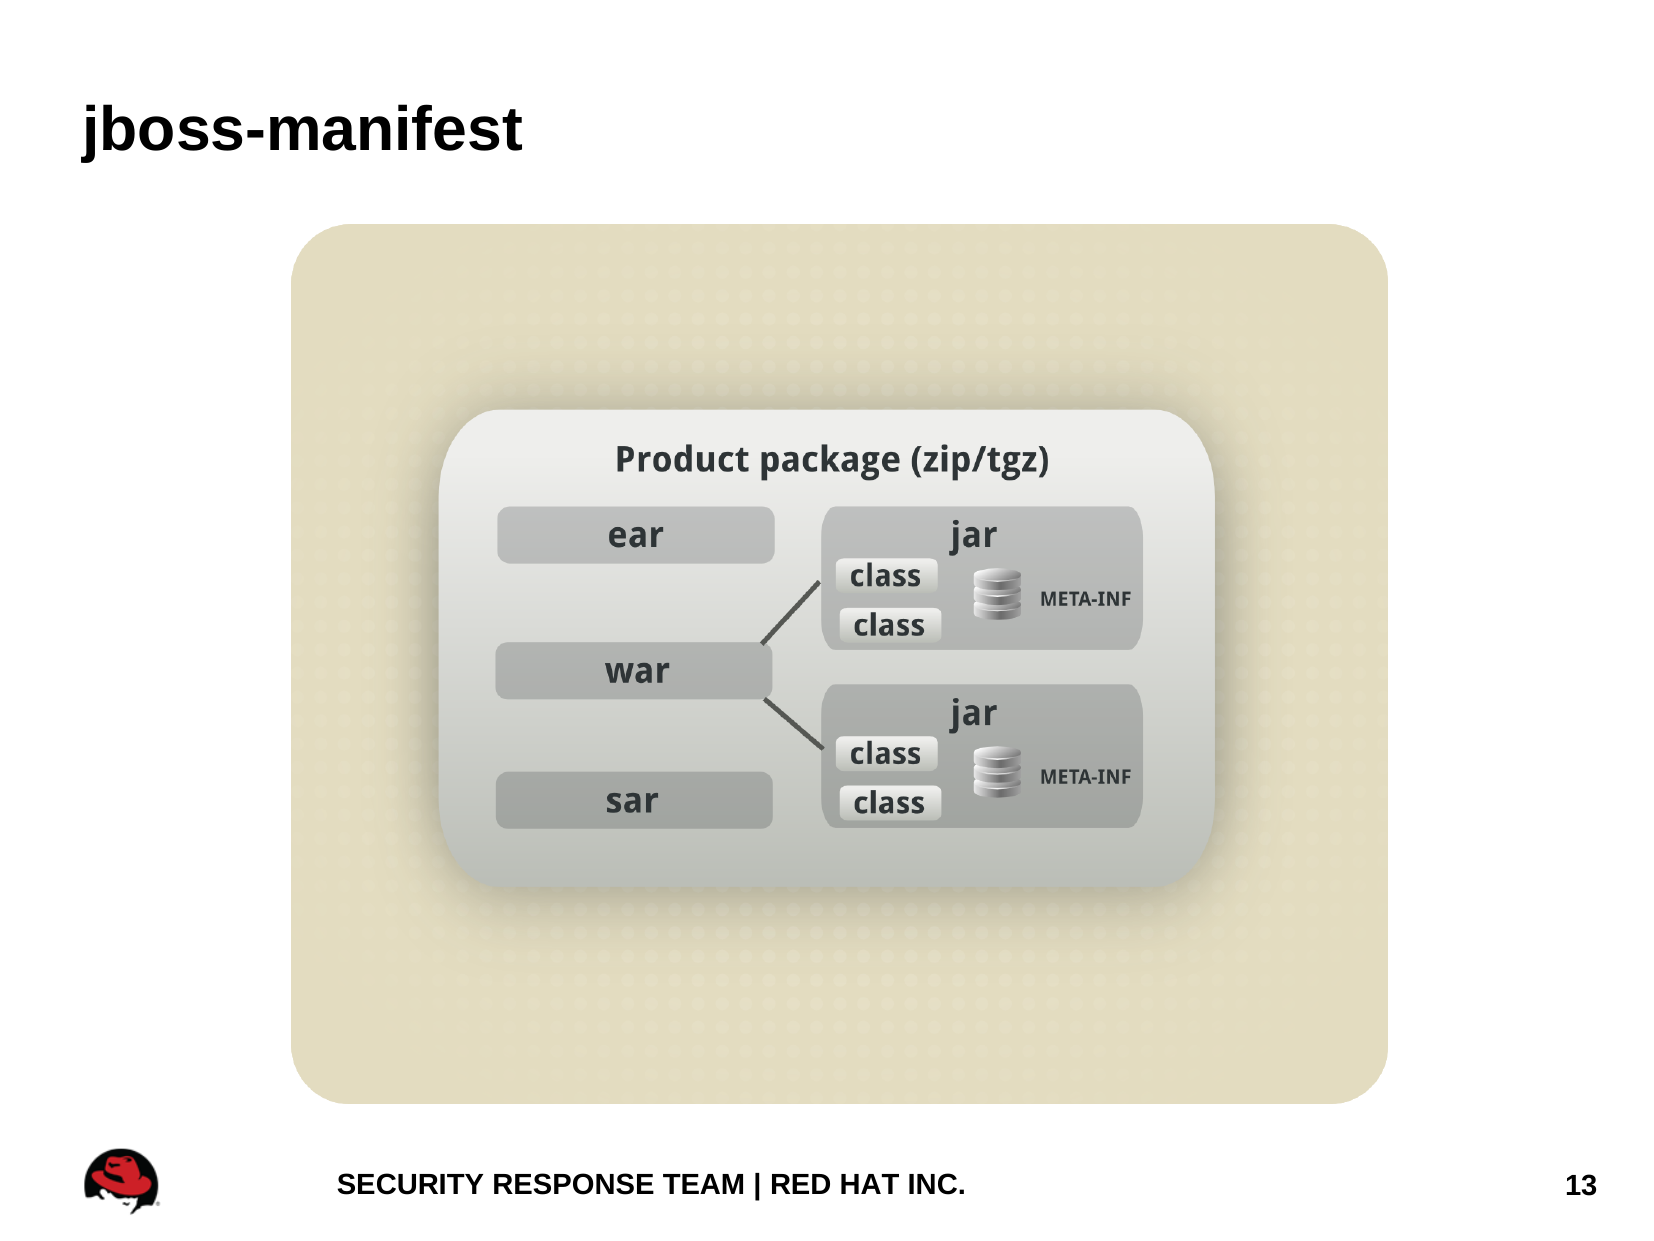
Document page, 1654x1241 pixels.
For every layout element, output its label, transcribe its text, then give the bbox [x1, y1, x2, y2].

picture [83, 1146, 166, 1224]
title jboss-manifest [82, 37, 1571, 225]
picture [291, 224, 1388, 1104]
